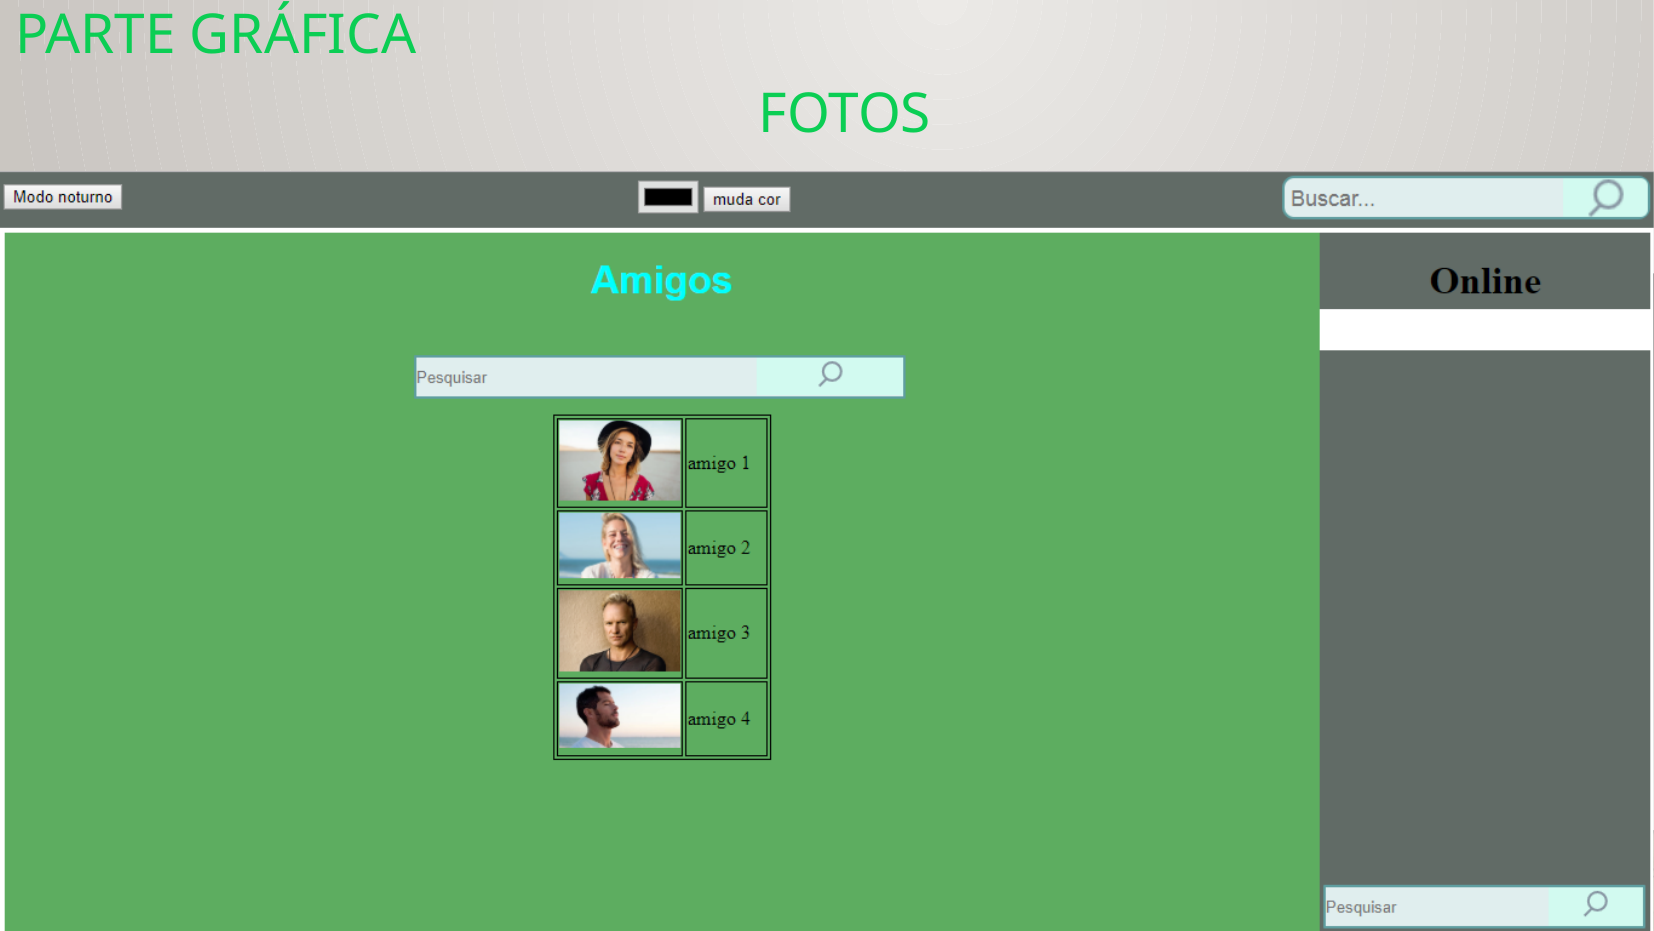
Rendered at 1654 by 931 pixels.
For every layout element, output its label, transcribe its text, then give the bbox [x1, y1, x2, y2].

picture [0, 171, 1654, 931]
title Parte Gráfica [0, 0, 1489, 154]
text_box fOTOS [744, 77, 1235, 171]
